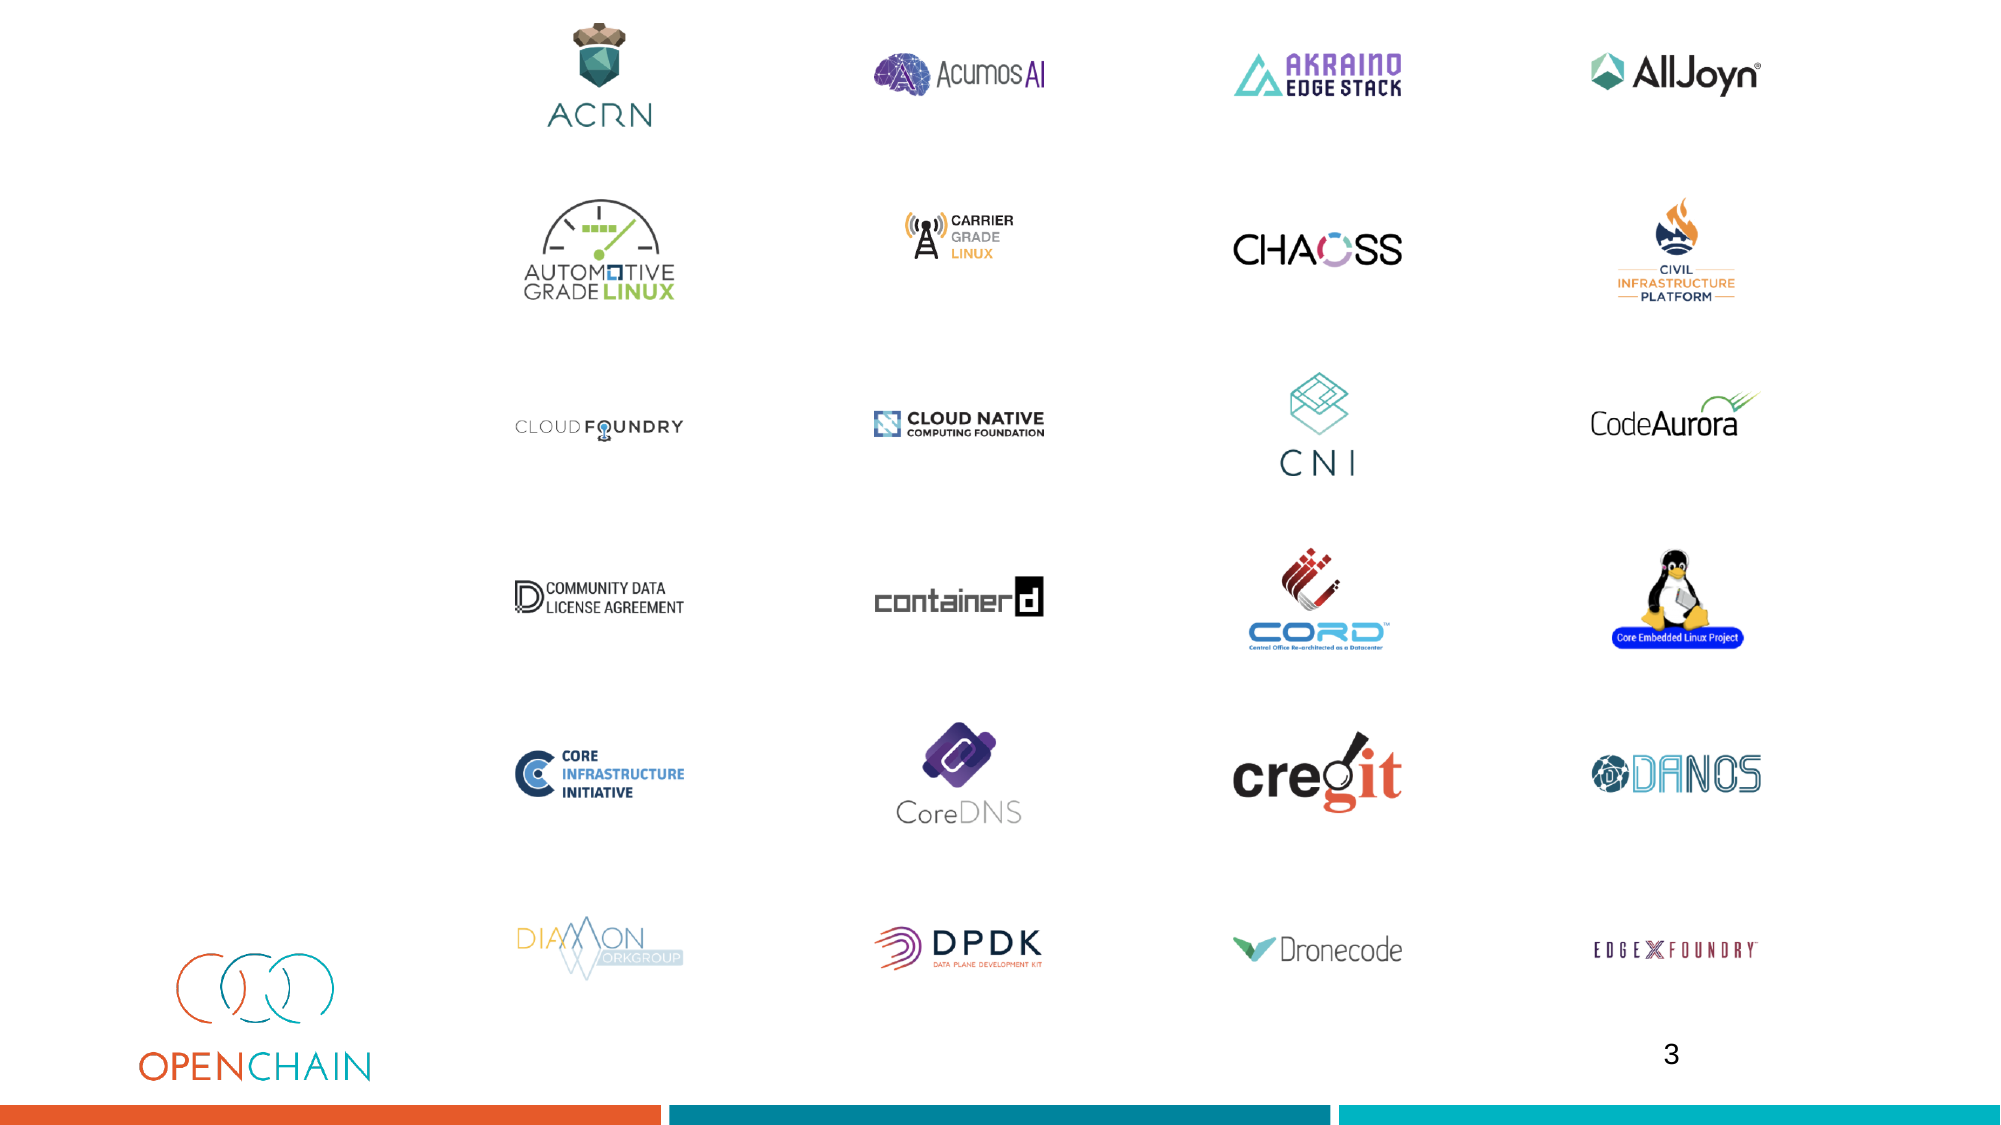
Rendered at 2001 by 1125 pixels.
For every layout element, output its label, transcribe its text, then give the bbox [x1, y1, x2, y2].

picture [500, 0, 1793, 1011]
picture [137, 951, 372, 1082]
slide_number <number> [1648, 1022, 1863, 1083]
